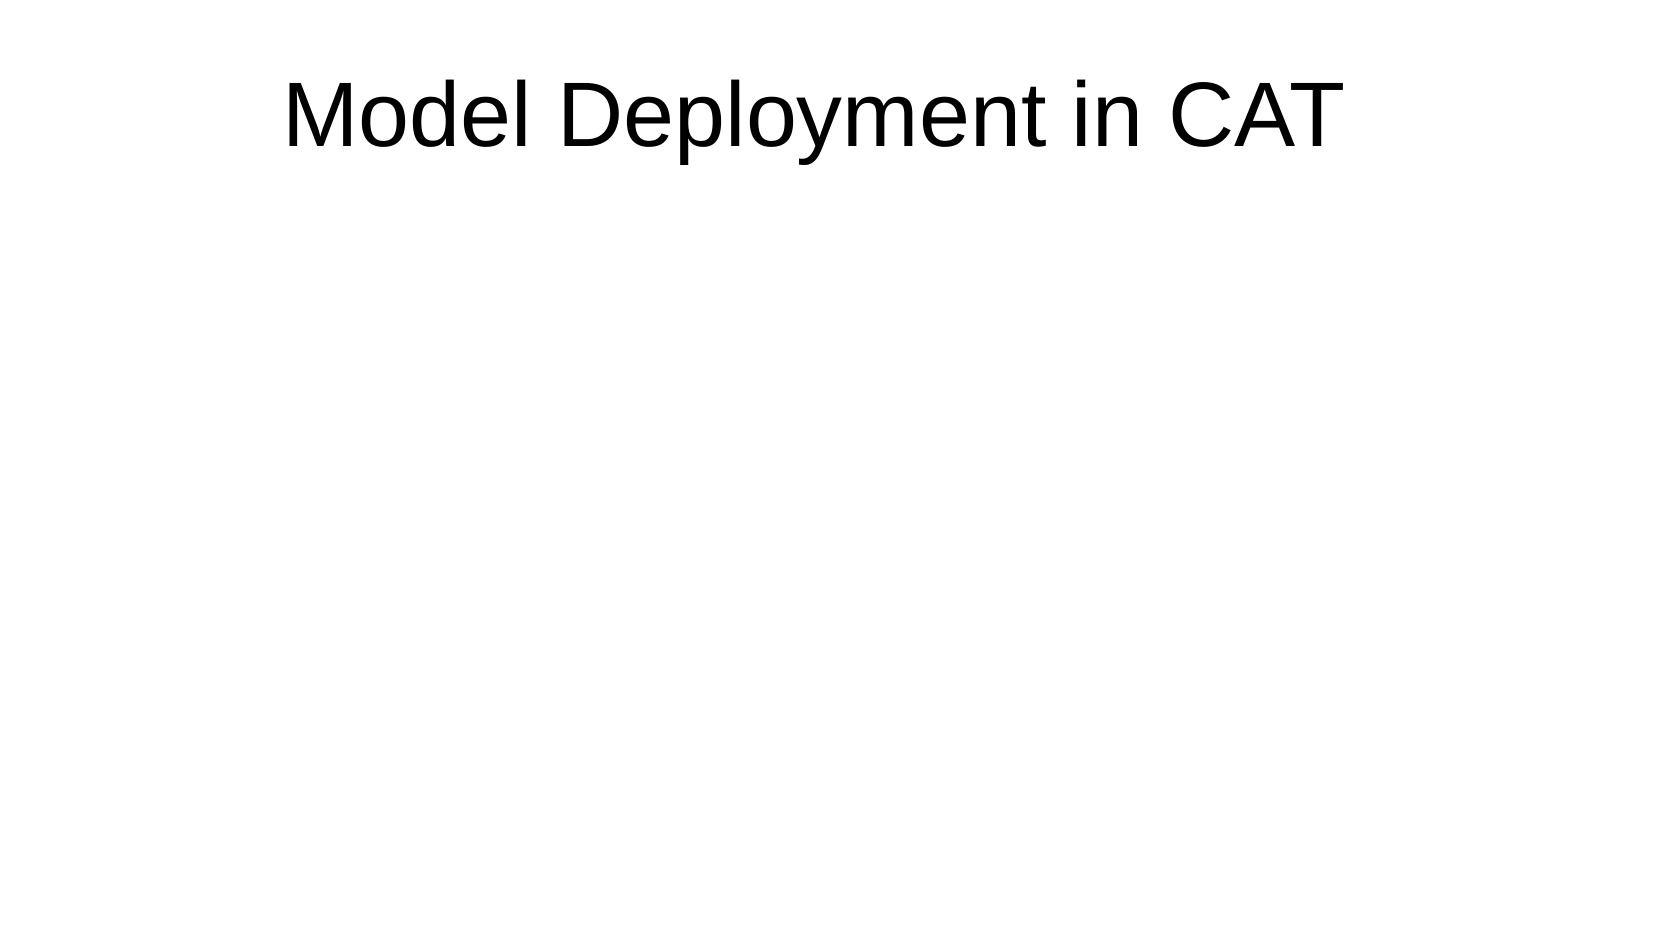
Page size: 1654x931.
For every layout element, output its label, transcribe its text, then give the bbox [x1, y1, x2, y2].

title Model Deployment in CAT [82, 37, 1571, 193]
